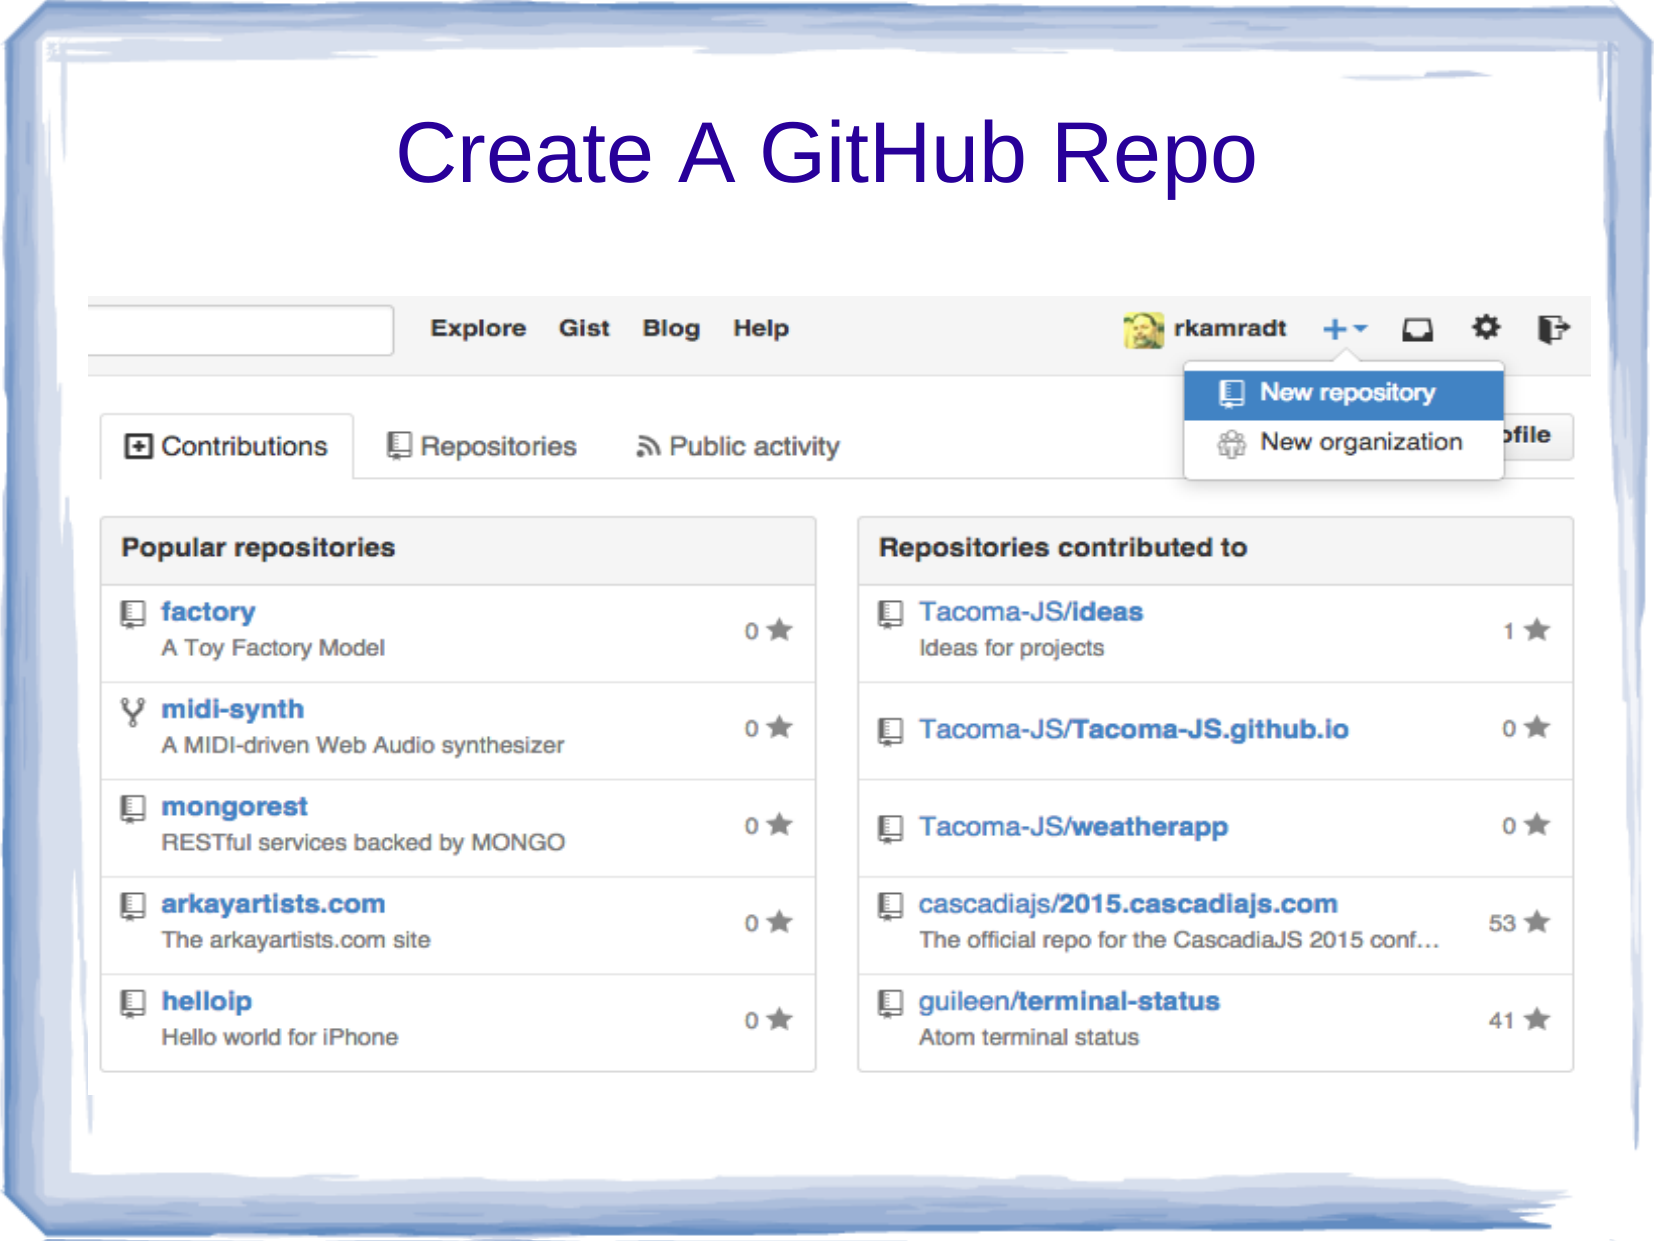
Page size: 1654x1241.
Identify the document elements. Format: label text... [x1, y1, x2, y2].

picture [0, 0, 1654, 1241]
title Create A GitHub Repo [82, 49, 1571, 257]
